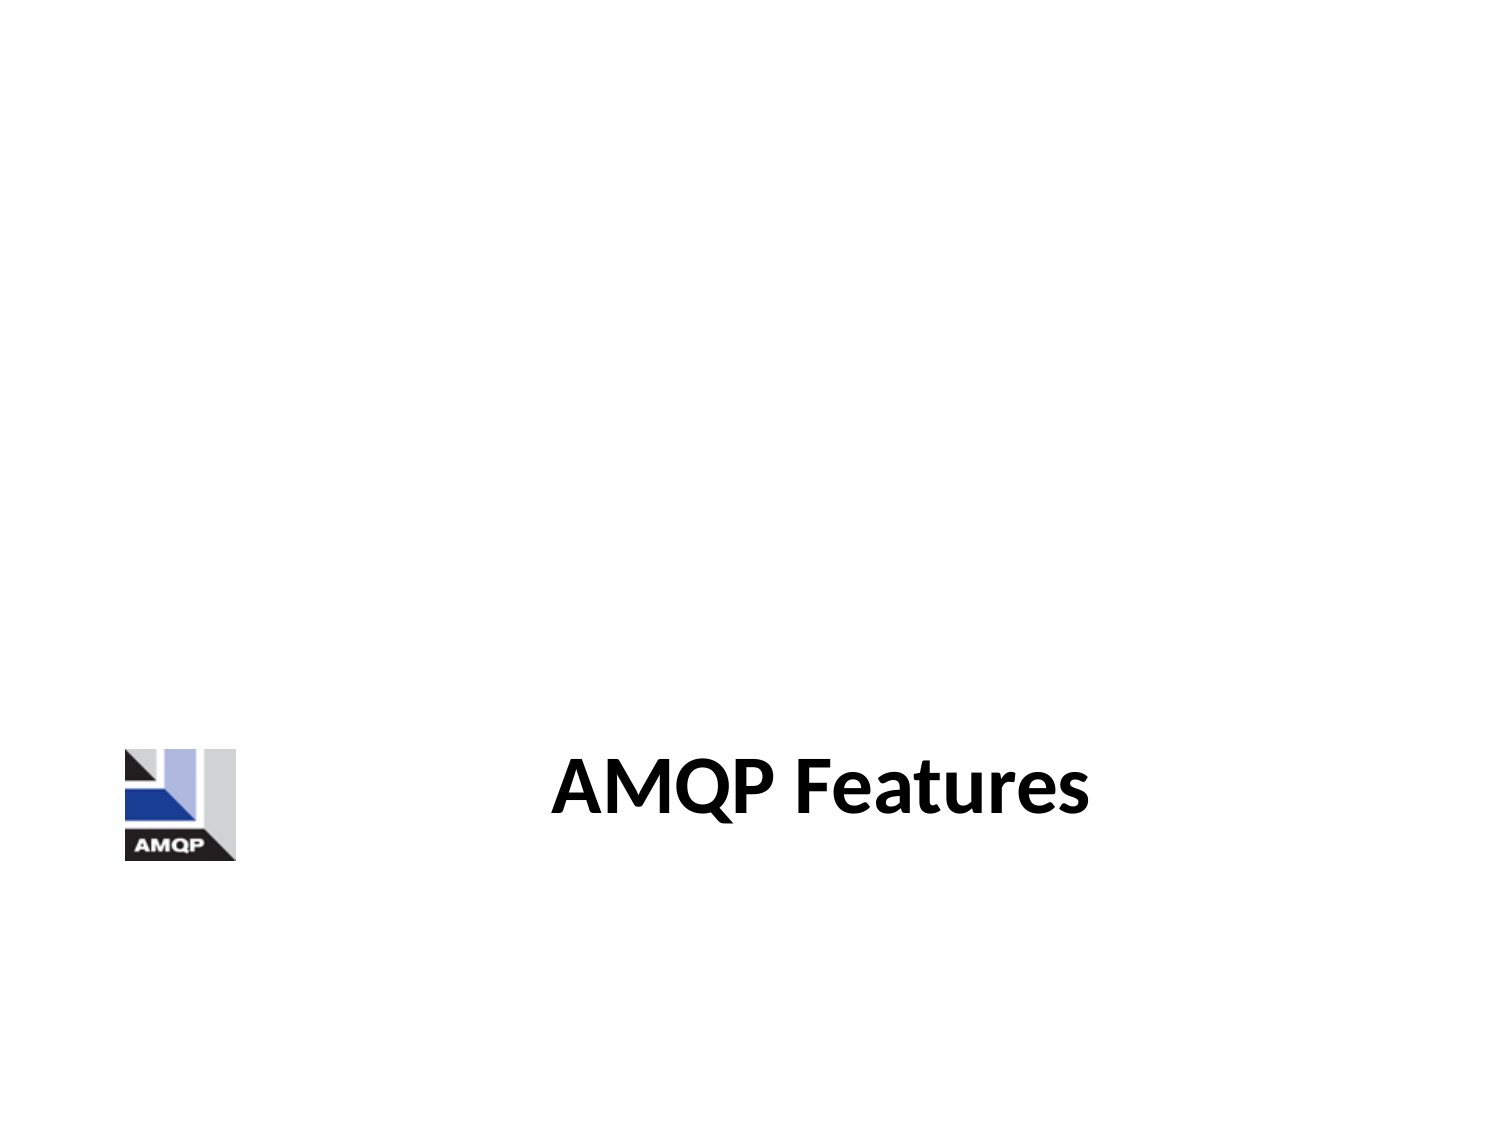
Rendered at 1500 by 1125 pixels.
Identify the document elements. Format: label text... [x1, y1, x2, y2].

text_box AMQP Features [118, 722, 1394, 947]
picture [125, 749, 236, 861]
